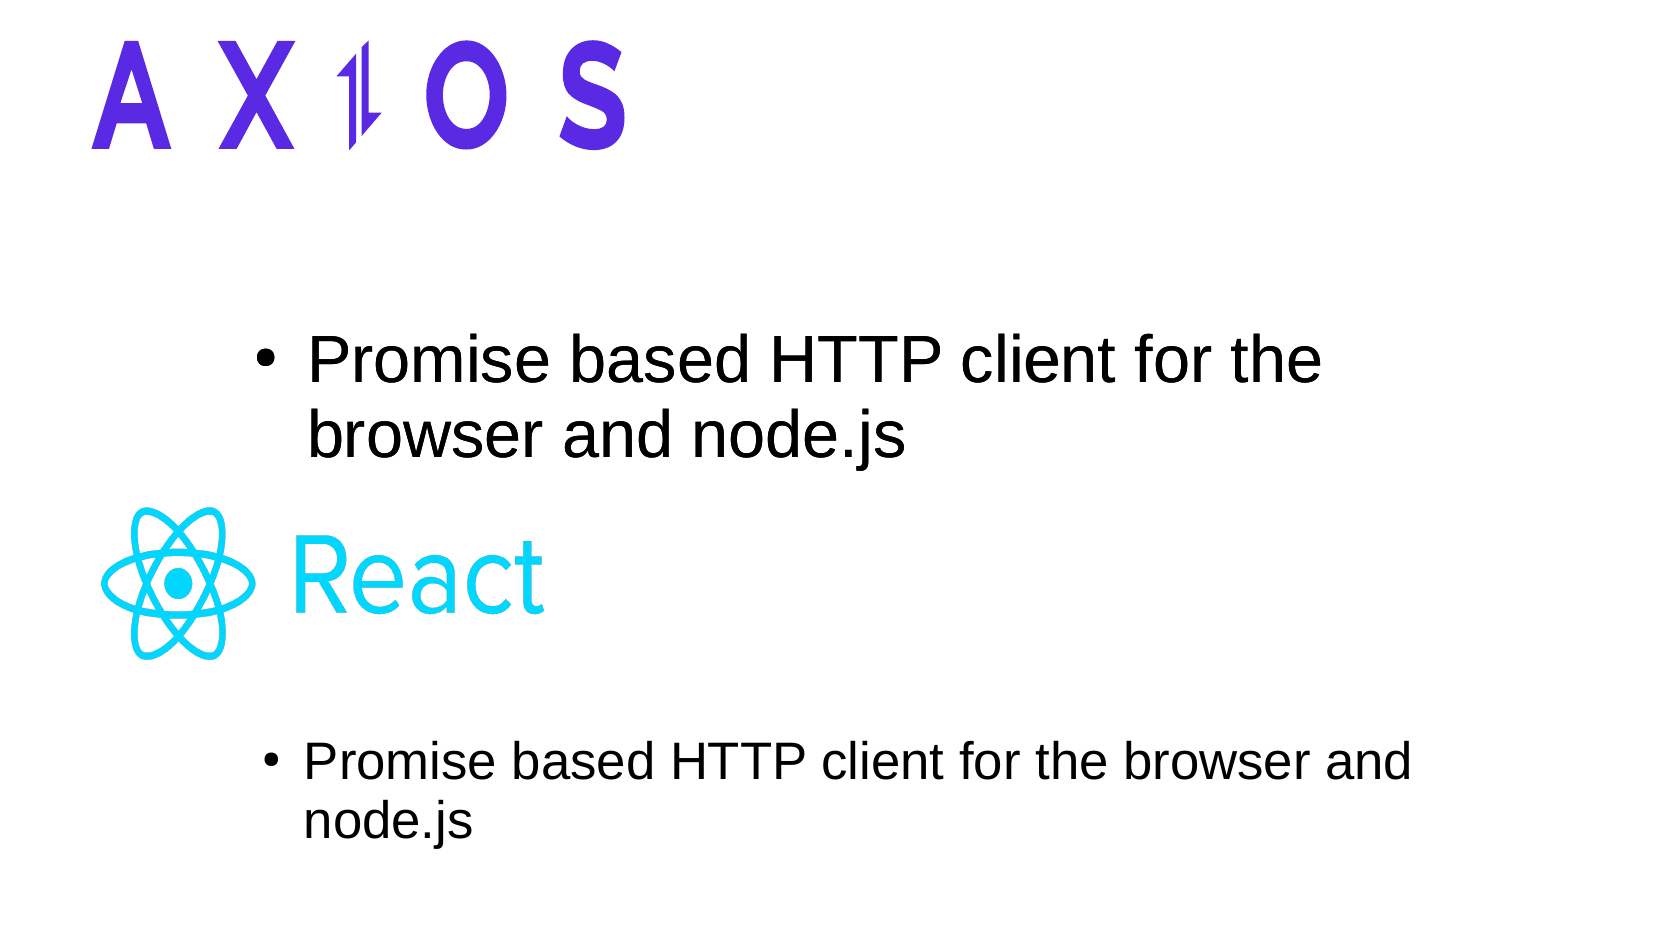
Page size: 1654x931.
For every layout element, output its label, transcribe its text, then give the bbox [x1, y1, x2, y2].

list Promise based HTTP client for the browser and node.js [248, 649, 1583, 851]
list Promise based HTTP client for the browser and node.js [236, 217, 1571, 497]
picture [101, 507, 544, 660]
picture [90, 37, 626, 154]
